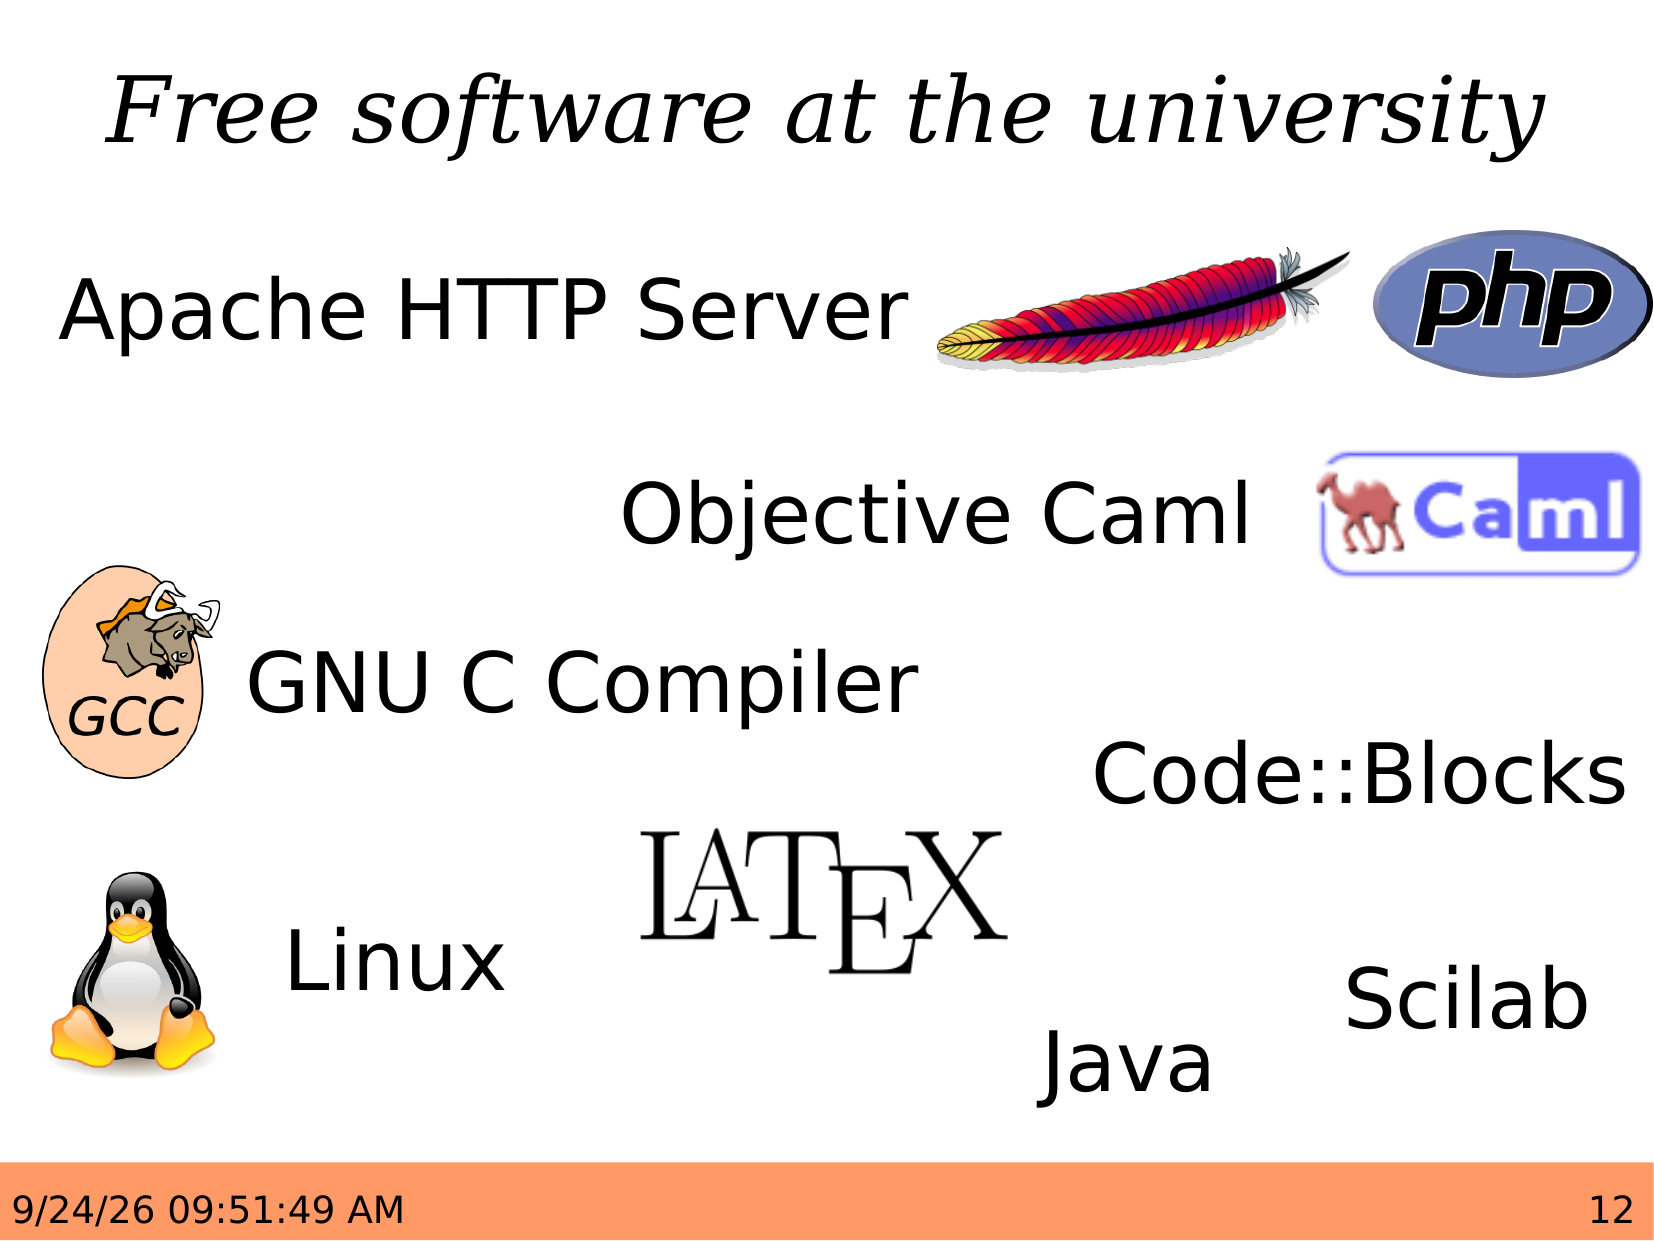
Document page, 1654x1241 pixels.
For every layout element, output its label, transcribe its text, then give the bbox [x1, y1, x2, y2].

picture [37, 562, 221, 780]
text_box Apache HTTP Server [37, 249, 937, 373]
title Free software at the university [0, 42, 1654, 179]
picture [37, 862, 226, 1088]
picture [937, 247, 1351, 373]
text_box GNU C Compiler [225, 621, 1051, 746]
text_box Code::Blocks [825, 712, 1651, 837]
text_box Java [862, 1001, 1238, 1126]
text_box Scilab [1200, 937, 1613, 1062]
text_box Linux [262, 900, 713, 1024]
text_box Objective Caml [450, 452, 1276, 577]
picture [637, 824, 1013, 987]
picture [1312, 438, 1651, 592]
picture [1371, 228, 1654, 379]
